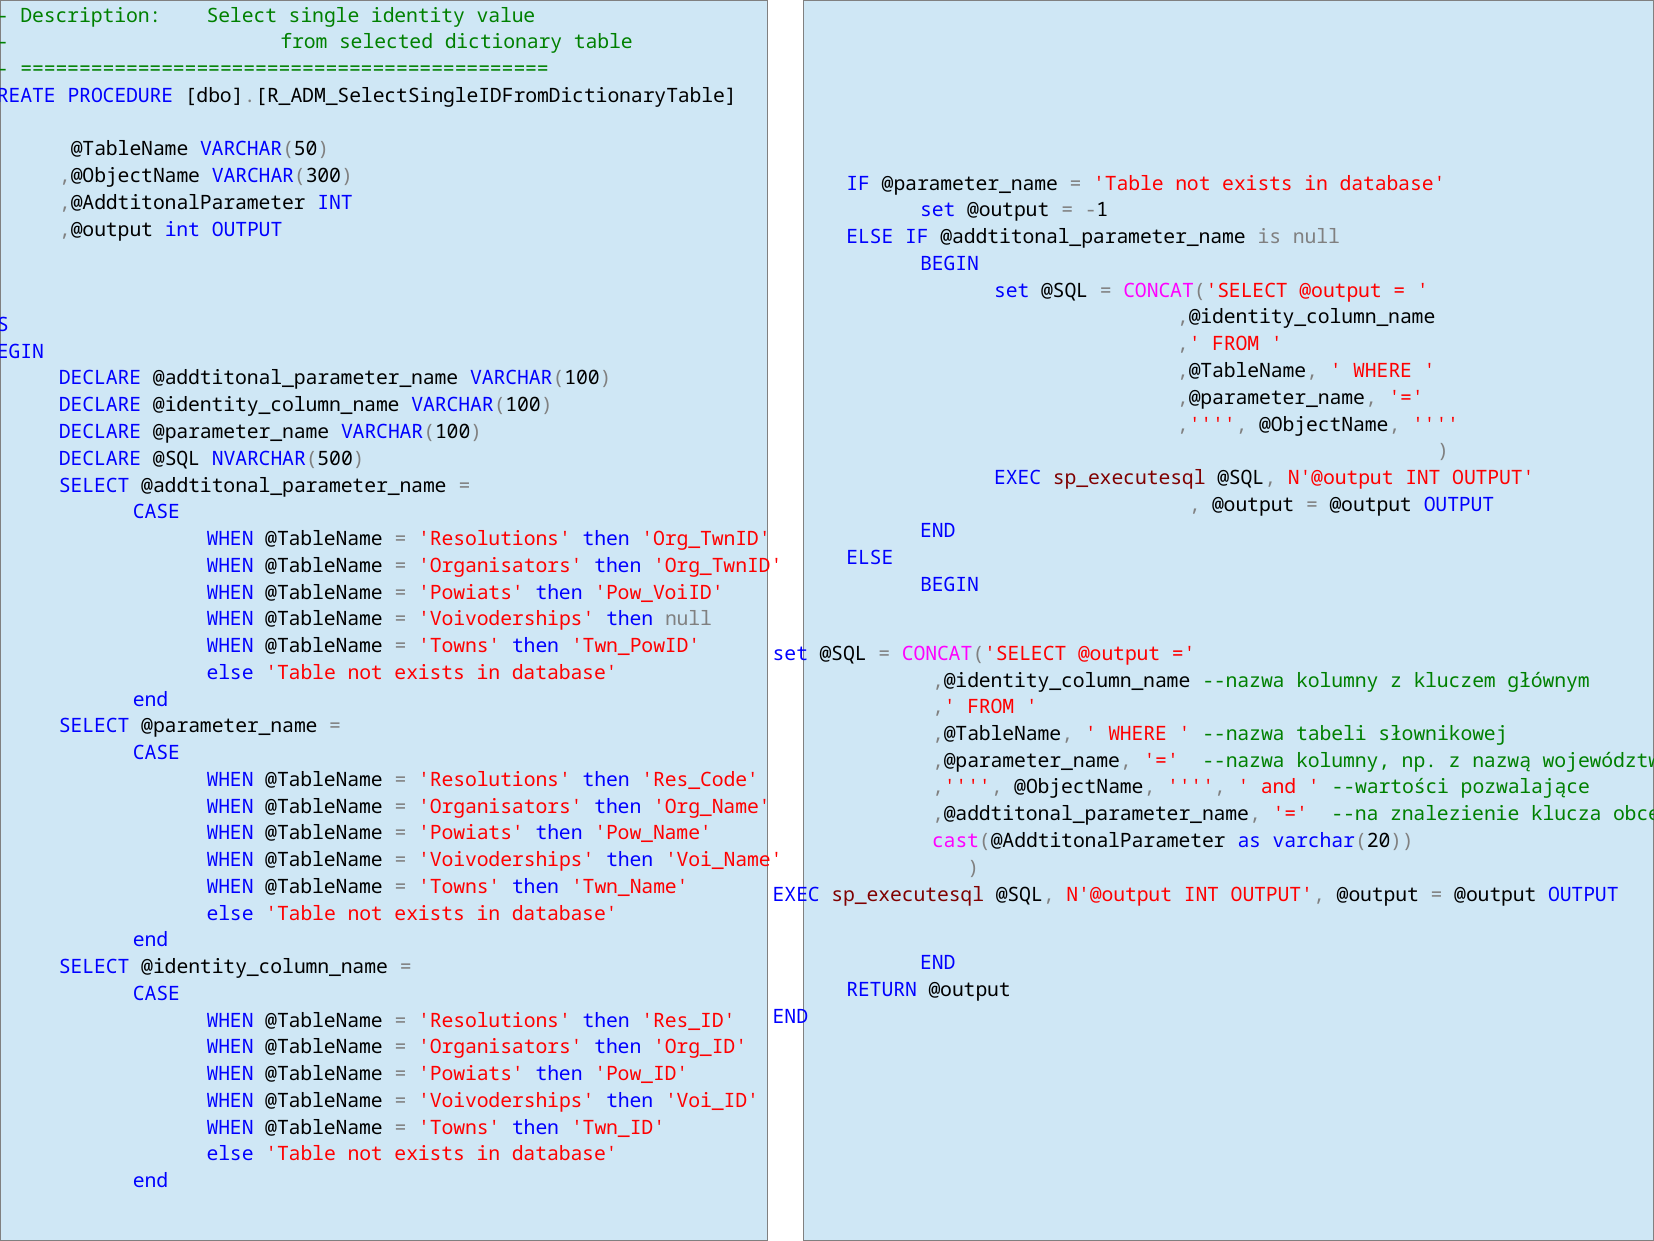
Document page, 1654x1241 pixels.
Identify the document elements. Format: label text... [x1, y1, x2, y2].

text_box IF @parameter_name = 'Table not exists in database' set @output = -1 ELSE IF @addtitonal_parameter_name is null BEGIN set @SQL = CONCAT('SELECT @output = ' ,@identity_column_name ,' FROM ' ,@TableName, ' WHERE ' ,@parameter_name, '=' ,'''', @ObjectName, '''' ) EXEC sp_executesql @SQL, N'@output INT OUTPUT' , @output = @output OUTPUT END ELSE BEGIN set @SQL = CONCAT('SELECT @output =' ,@identity_column_name --nazwa kolumny z kluczem głównym ,' FROM ' ,@TableName, ' WHERE ' --nazwa tabeli słownikowej ,@parameter_name, '=' --nazwa kolumny, np. z nazwą województwa ,'''', @ObjectName, '''', ' and ' --wartości pozwalające ,@addtitonal_parameter_name, '=' --na znalezienie klucza obcego cast(@AddtitonalParameter as varchar(20)) ) EXEC sp_executesql @SQL, N'@output INT OUTPUT', @output = @output OUTPUT END RETURN @output END [803, 0, 1654, 1241]
text_box -- ============================================= -- Author: Rafał Szkotak -- Create date: 2019-02-10 -- Description: Select single identity value -- from selected dictionary table -- ============================================= CREATE PROCEDURE [dbo].[R_ADM_SelectSingleIDFromDictionaryTable] ( @TableName VARCHAR(50) ,@ObjectName VARCHAR(300) ,@AddtitonalParameter INT ,@output int OUTPUT ) AS BEGIN DECLARE @addtitonal_parameter_name VARCHAR(100) DECLARE @identity_column_name VARCHAR(100) DECLARE @parameter_name VARCHAR(100) DECLARE @SQL NVARCHAR(500) SELECT @addtitonal_parameter_name = CASE WHEN @TableName = 'Resolutions' then 'Org_TwnID' WHEN @TableName = 'Organisators' then 'Org_TwnID' WHEN @TableName = 'Powiats' then 'Pow_VoiID' WHEN @TableName = 'Voivoderships' then null WHEN @TableName = 'Towns' then 'Twn_PowID' else 'Table not exists in database' end SELECT @parameter_name = CASE WHEN @TableName = 'Resolutions' then 'Res_Code' WHEN @TableName = 'Organisators' then 'Org_Name' WHEN @TableName = 'Powiats' then 'Pow_Name' WHEN @TableName = 'Voivoderships' then 'Voi_Name' WHEN @TableName = 'Towns' then 'Twn_Name' else 'Table not exists in database' end SELECT @identity_column_name = CASE WHEN @TableName = 'Resolutions' then 'Res_ID' WHEN @TableName = 'Organisators' then 'Org_ID' WHEN @TableName = 'Powiats' then 'Pow_ID' WHEN @TableName = 'Voivoderships' then 'Voi_ID' WHEN @TableName = 'Towns' then 'Twn_ID' else 'Table not exists in database' end [0, 0, 768, 1241]
